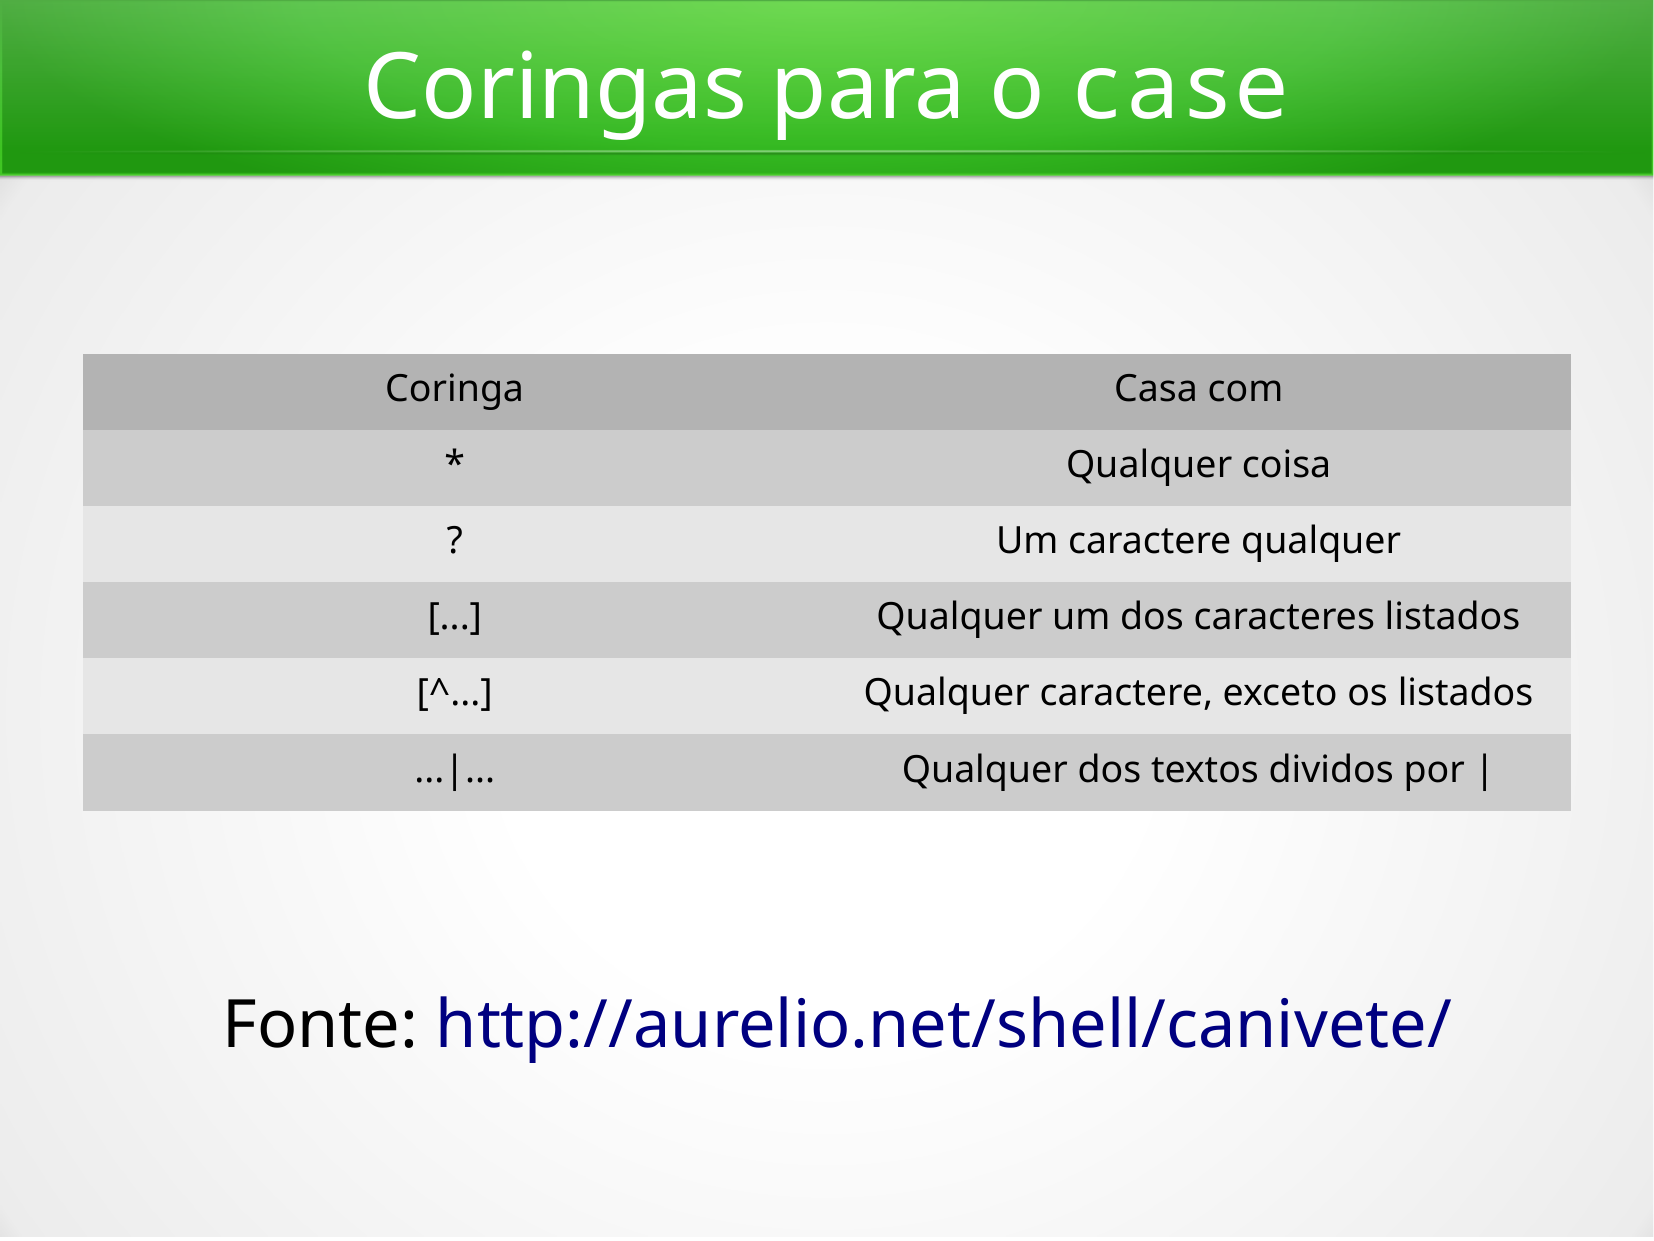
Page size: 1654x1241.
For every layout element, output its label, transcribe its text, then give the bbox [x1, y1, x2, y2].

title Coringas para o case [82, 11, 1571, 154]
table_cell Qualquer caractere, exceto os listados [827, 658, 1571, 734]
table_cell [...] [83, 582, 827, 658]
table_cell Um caractere qualquer [827, 506, 1571, 582]
table_cell * [83, 430, 827, 506]
table_cell Qualquer coisa [827, 430, 1571, 506]
table_cell ...|... [83, 734, 827, 811]
table_cell Qualquer dos textos dividos por | [827, 734, 1571, 811]
table_header Casa com [827, 354, 1571, 430]
table_header Coringa [83, 354, 827, 430]
text_box Fonte: http://aurelio.net/shell/canivete/ [207, 968, 1446, 1059]
table_cell ? [83, 506, 827, 582]
table_cell [^...] [83, 658, 827, 734]
picture [0, 0, 1654, 1237]
table_cell Qualquer um dos caracteres listados [827, 582, 1571, 658]
